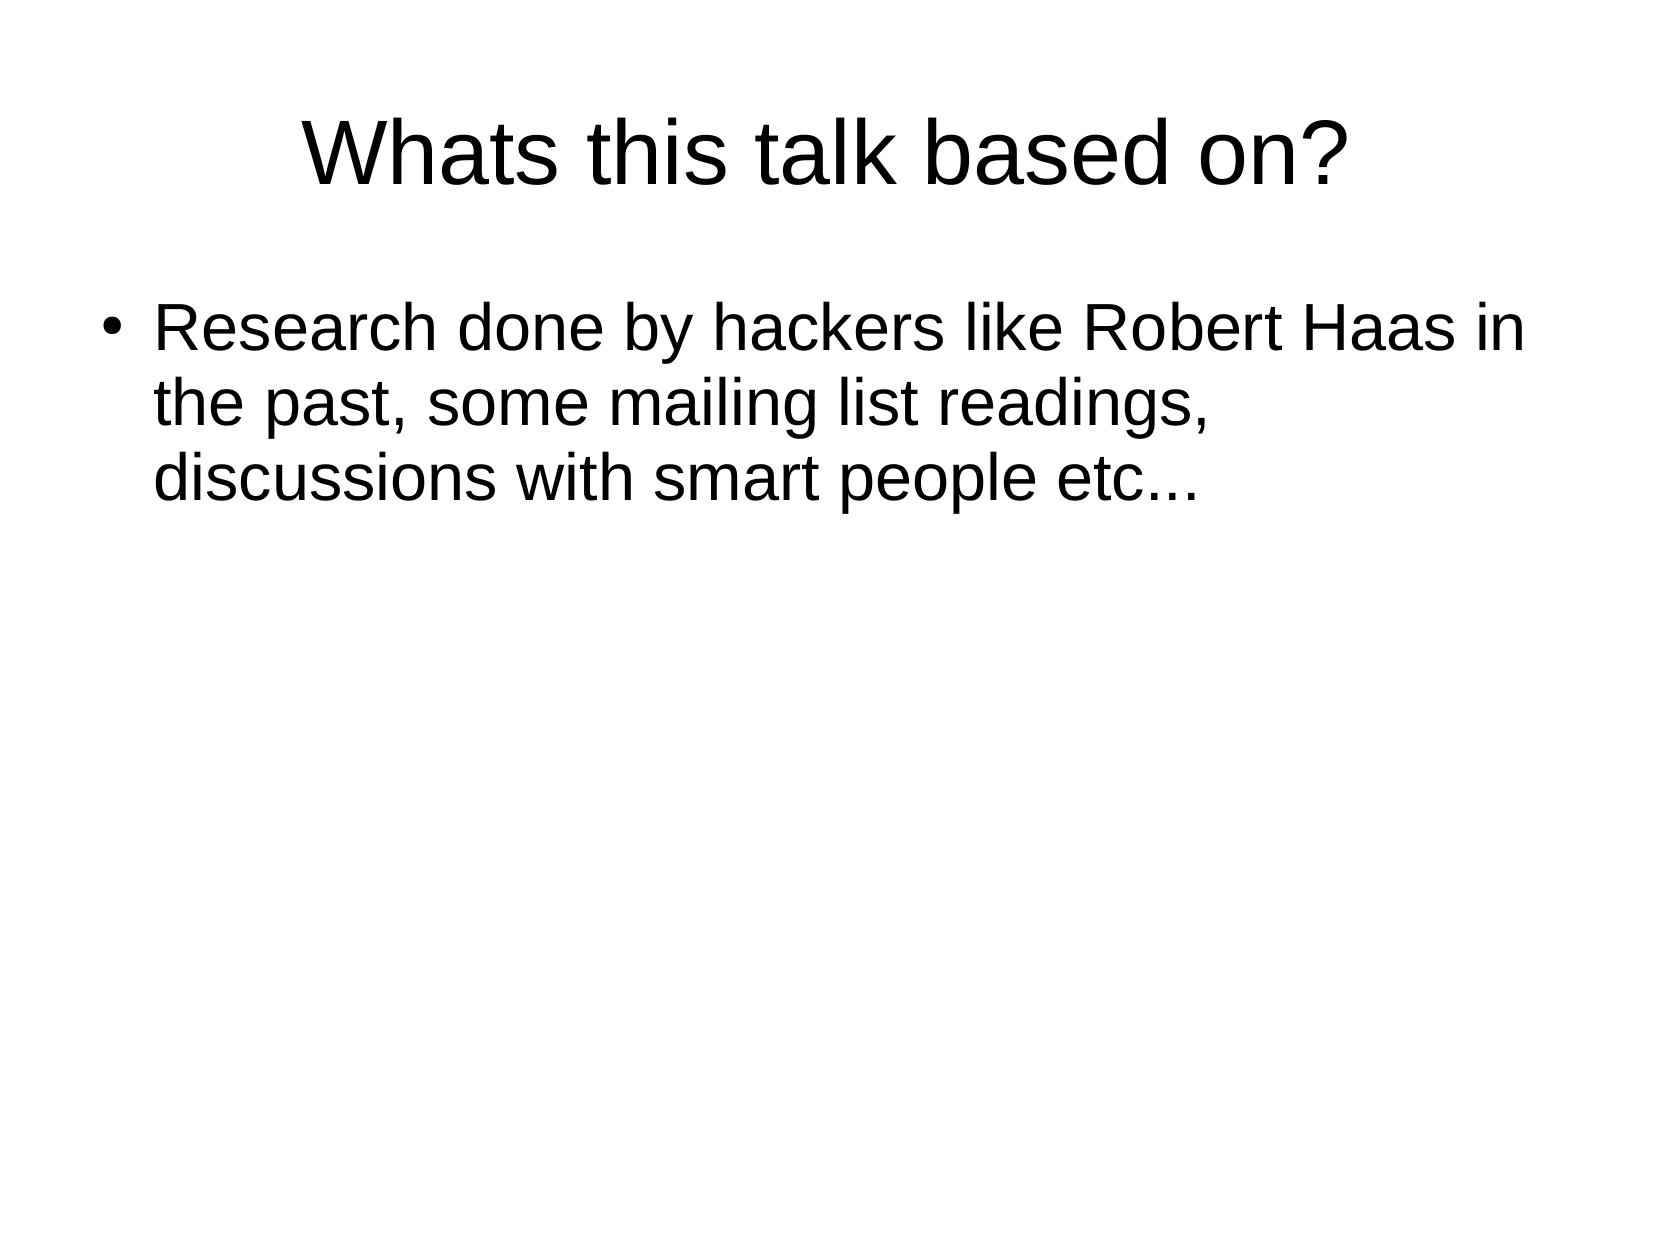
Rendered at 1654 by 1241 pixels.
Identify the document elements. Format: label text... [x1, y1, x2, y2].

title Whats this talk based on? [82, 49, 1571, 257]
list Research done by hackers like Robert Haas in the past, some mailing list readings, discussions with smart people etc... [82, 290, 1538, 1010]
